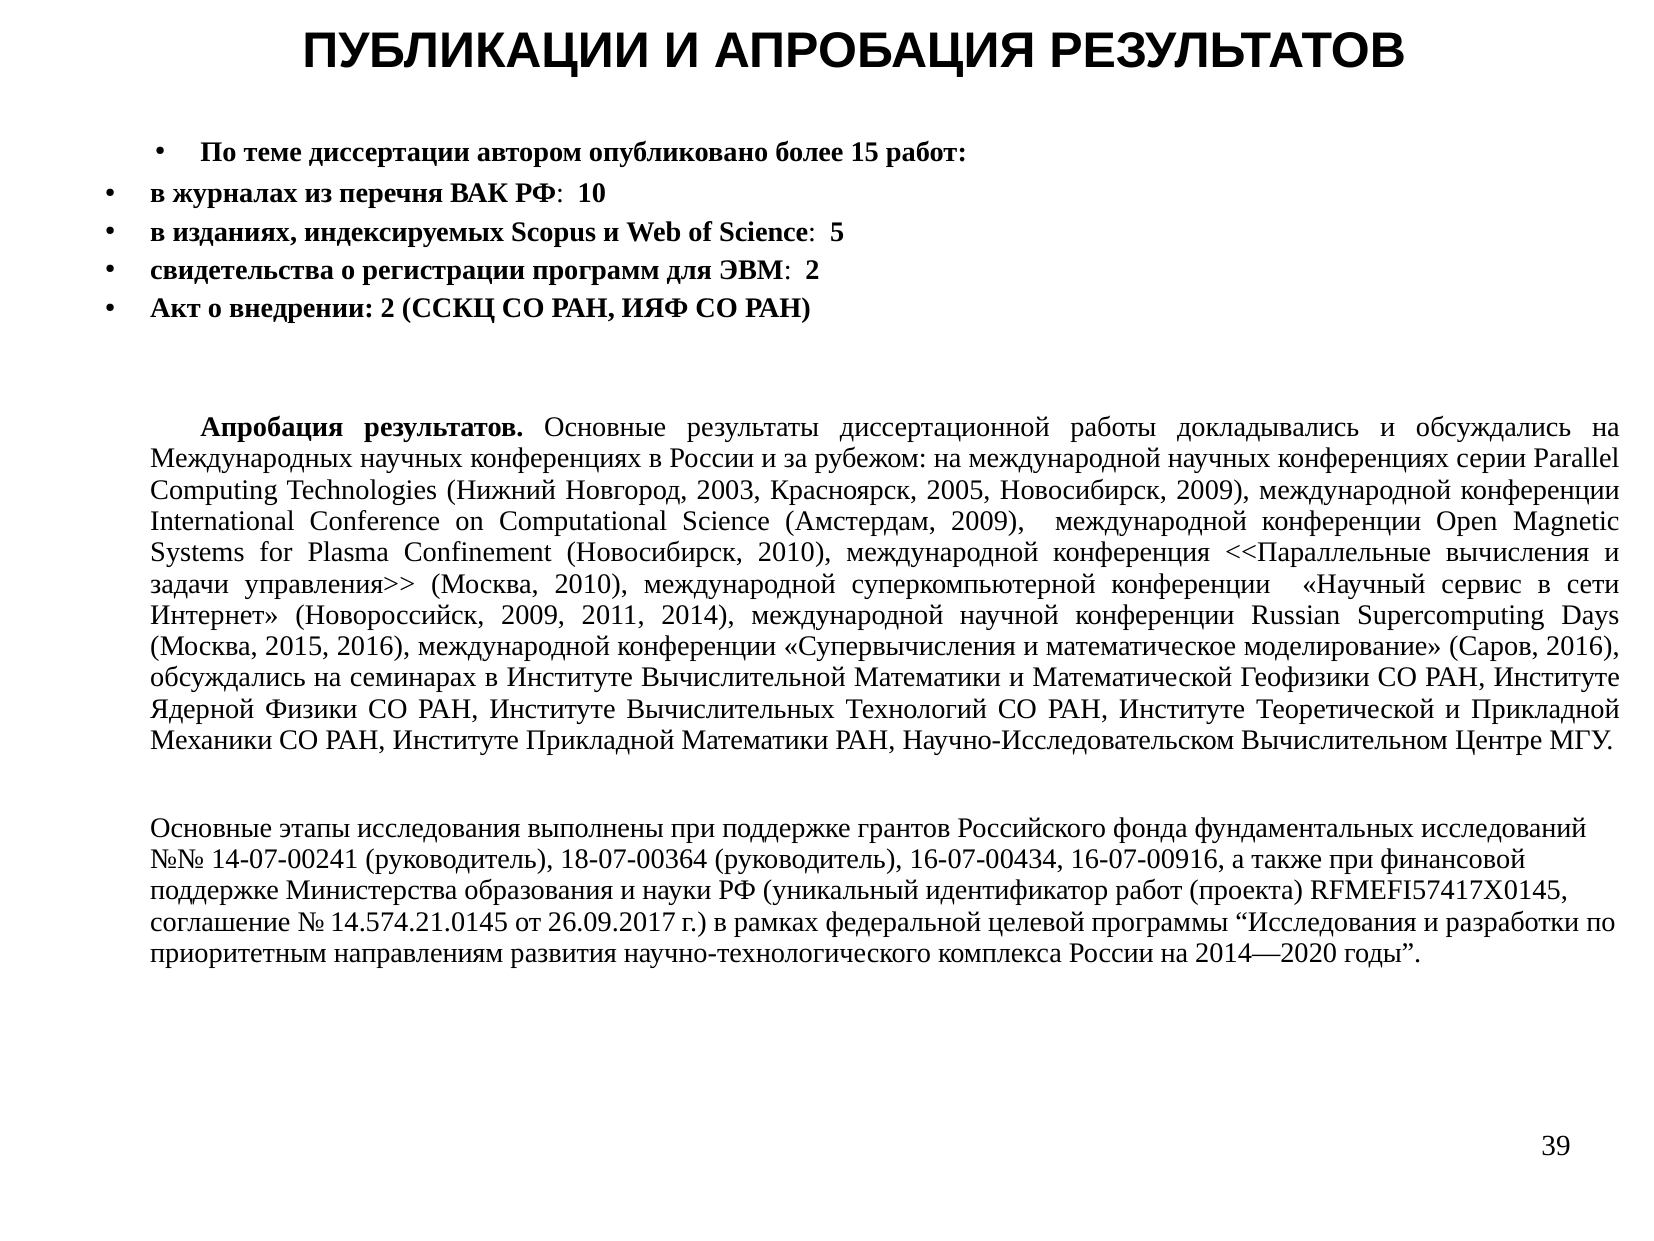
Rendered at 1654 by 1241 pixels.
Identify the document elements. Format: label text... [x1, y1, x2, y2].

text_box ПУБЛИКАЦИИ И АПРОБАЦИЯ РЕЗУЛЬТАТОВ [287, 15, 1441, 142]
list По теме диссертации автором опубликовано более 15 работ: в журналах из перечня ВАК РФ: 10 в изданиях, индексируемых Scopus и Web of Science: 5 свидетельства о регистрации программ для ЭВМ: 2 Акт о внедрении: 2 (ССКЦ СО РАН, ИЯФ СО РАН) Апробация результатов. Основные результаты диссертационной работы докладывались и обсуждались на Международных научных конференциях в России и за рубежом: на международной научных конференциях серии Parallel Computing Technologies (Нижний Новгород, 2003, Красноярск, 2005, Новосибирск, 2009), международной конференции International Conference on Computational Science (Амстердам, 2009), международной конференции Open Magnetic Systems for Plasma Confinement (Новосибирск, 2010), международной конференция <<Параллельные вычисления и задачи управления>> (Москва, 2010), международной суперкомпьютерной конференции «Научный сервис в сети Интернет» (Новороссийск, 2009, 2011, 2014), международной научной конференции Russian Supercomputing Days (Москва, 2015, 2016), международной конференции «Супервычисления и математическое моделирование» (Саров, 2016), обсуждались на семинарах в Институте Вычислительной Математики и Математической Геофизики СО РАН, Институте Ядерной Физики СО РАН, Институте Вычислительных Технологий СО РАН, Институте Теоретической и Прикладной Механики СО РАН, Институте Прикладной Математики РАН, Научно-Исследовательском Вычислительном Центре МГУ. Основные этапы исследования выполнены при поддержке грантов Российского фонда фундаментальных исследований №№ 14-07-00241 (руководитель), 18-07-00364 (руководитель), 16-07-00434, 16-07-00916, а также при финансовой поддержке Министерства образования и науки РФ (уникальный идентификатор работ (проекта) RFMEFI57417X0145, соглашение № 14.574.21.0145 от 26.09.2017 г.) в рамках федеральной целевой программы “Исследования и разработки по приоритетным направлениям развития научно-технологического комплекса России на 2014—2020 годы”. [90, 135, 1621, 991]
